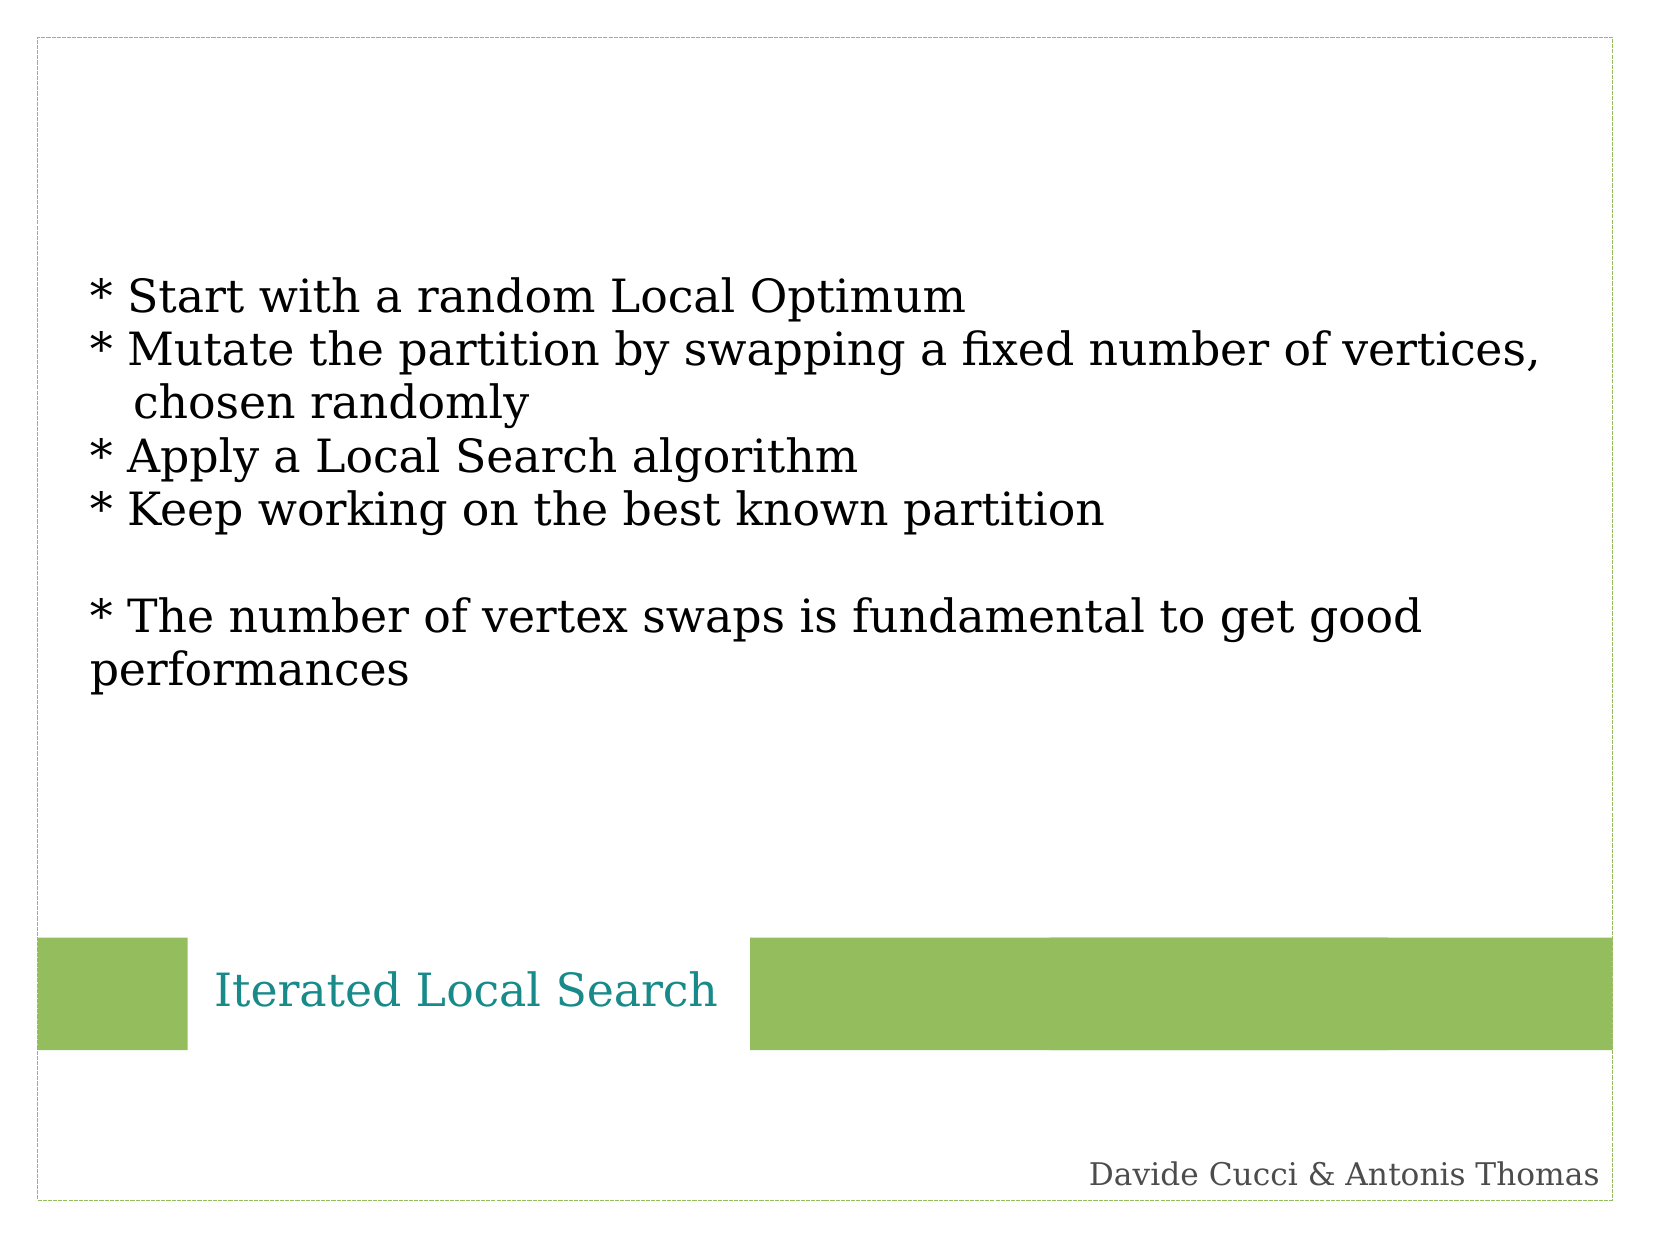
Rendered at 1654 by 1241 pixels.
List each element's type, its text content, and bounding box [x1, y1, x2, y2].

text_box [37, 937, 188, 1051]
text_box Davide Cucci & Antonis Thomas [1074, 1149, 1616, 1201]
text_box [750, 937, 1613, 1051]
text_box * Start with a random Local Optimum * Mutate the partition by swapping a fixed number of vertices, chosen randomly * Apply a Local Search algorithm * Keep working on the best known partition * The number of vertex swaps is fundamental to get good performances [75, 262, 1576, 704]
text_box Iterated Local Search [199, 956, 733, 1025]
